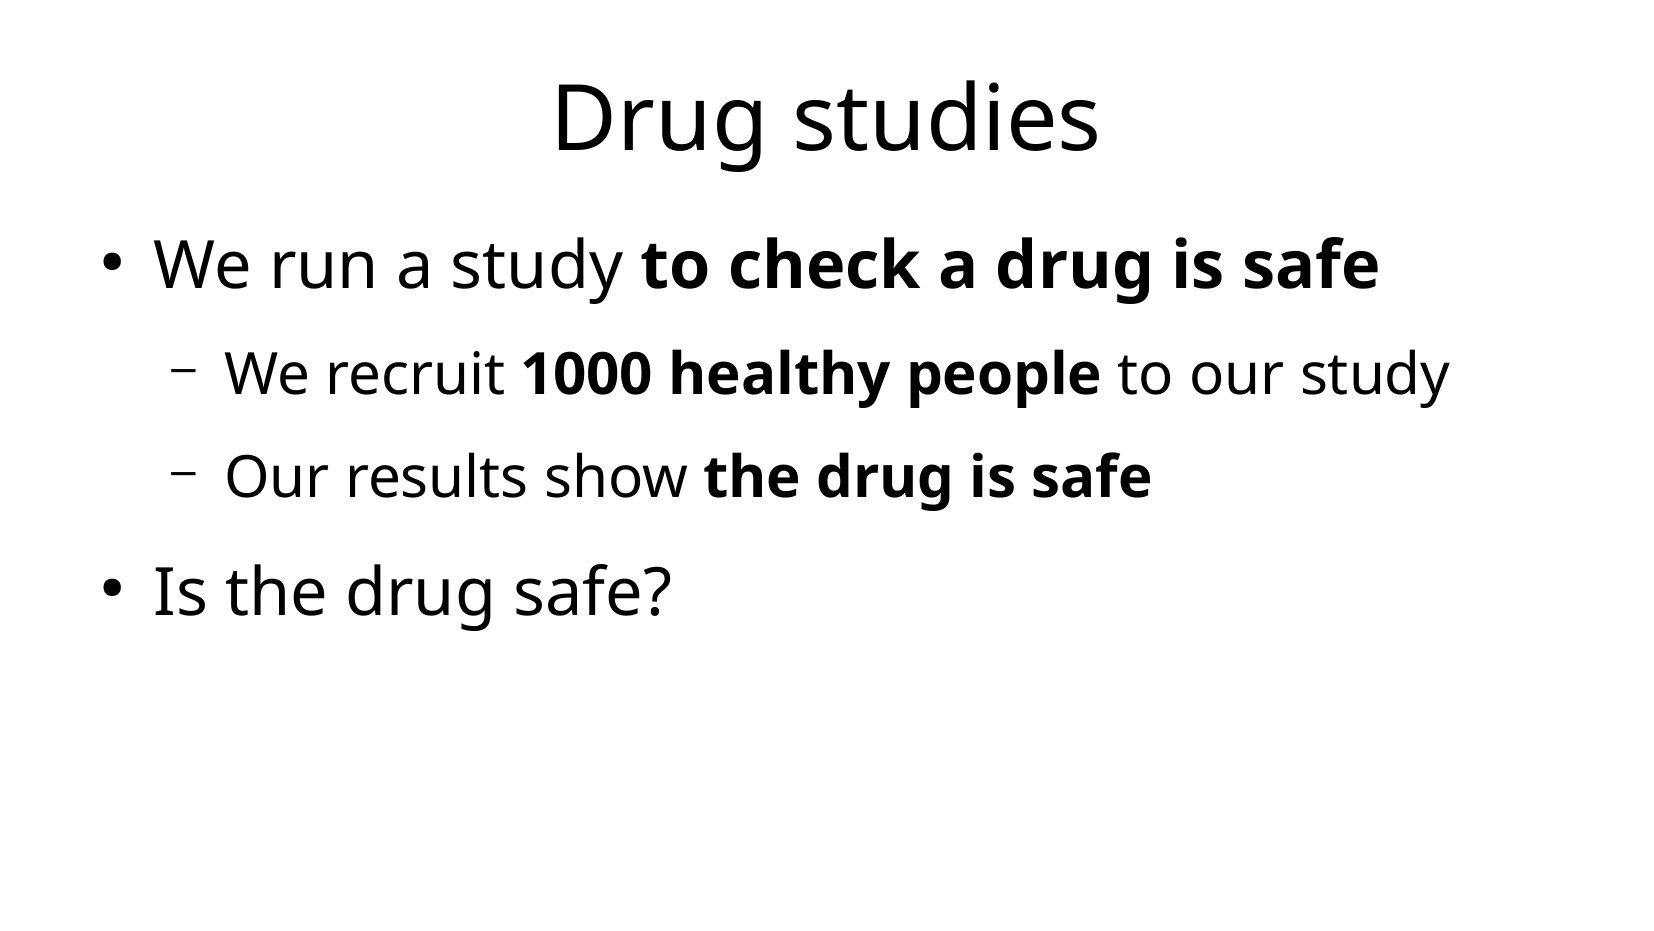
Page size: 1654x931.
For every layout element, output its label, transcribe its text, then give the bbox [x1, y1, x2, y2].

title Drug studies [82, 37, 1571, 193]
list We run a study to check a drug is safe We recruit 1000 healthy people to our study Our results show the drug is safe Is the drug safe? [82, 217, 1571, 758]
